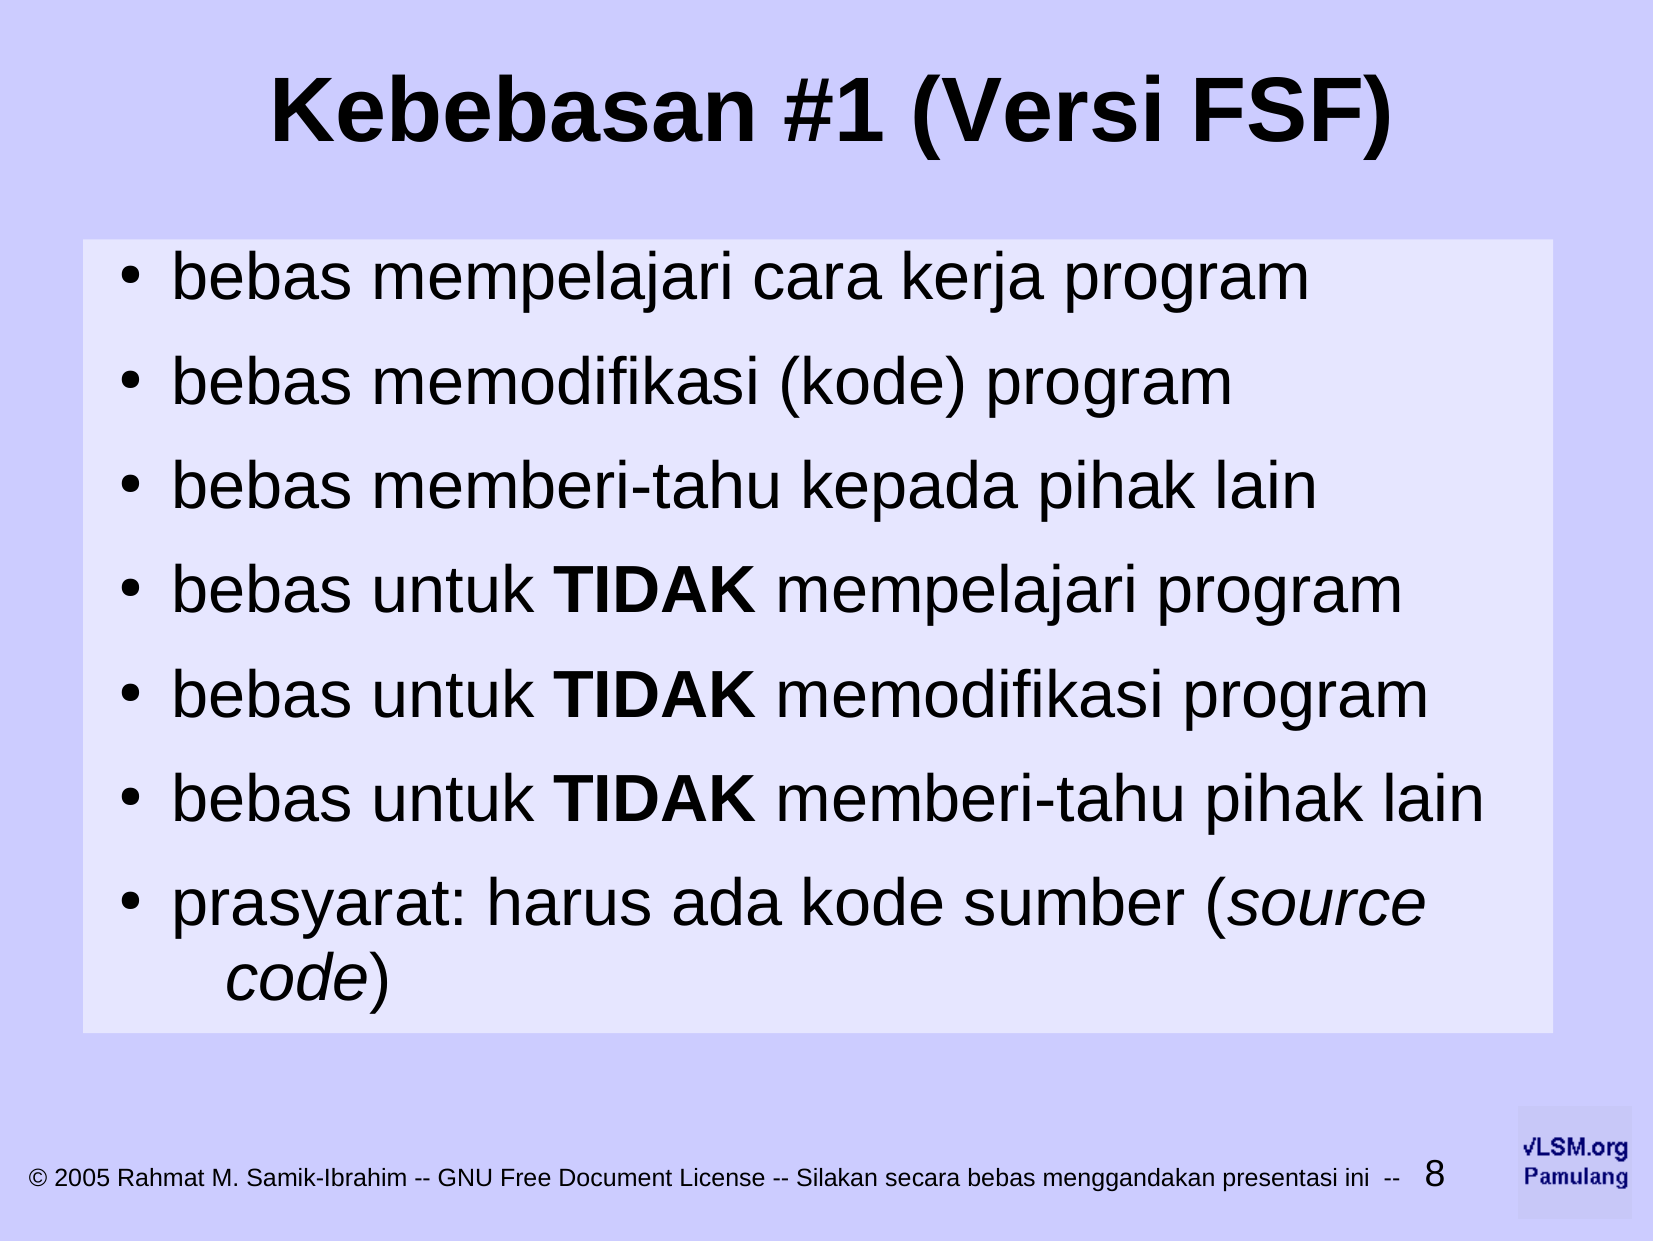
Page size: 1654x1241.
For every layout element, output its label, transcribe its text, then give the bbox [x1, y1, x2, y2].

list bebas mempelajari cara kerja program bebas memodifikasi (kode) program bebas memberi-tahu kepada pihak lain bebas untuk TIDAK mempelajari program bebas untuk TIDAK memodifikasi program bebas untuk TIDAK memberi-tahu pihak lain prasyarat: harus ada kode sumber (source code) [83, 239, 1554, 1034]
picture [1518, 1106, 1632, 1219]
title Kebebasan #1 (Versi FSF) [40, 54, 1625, 165]
